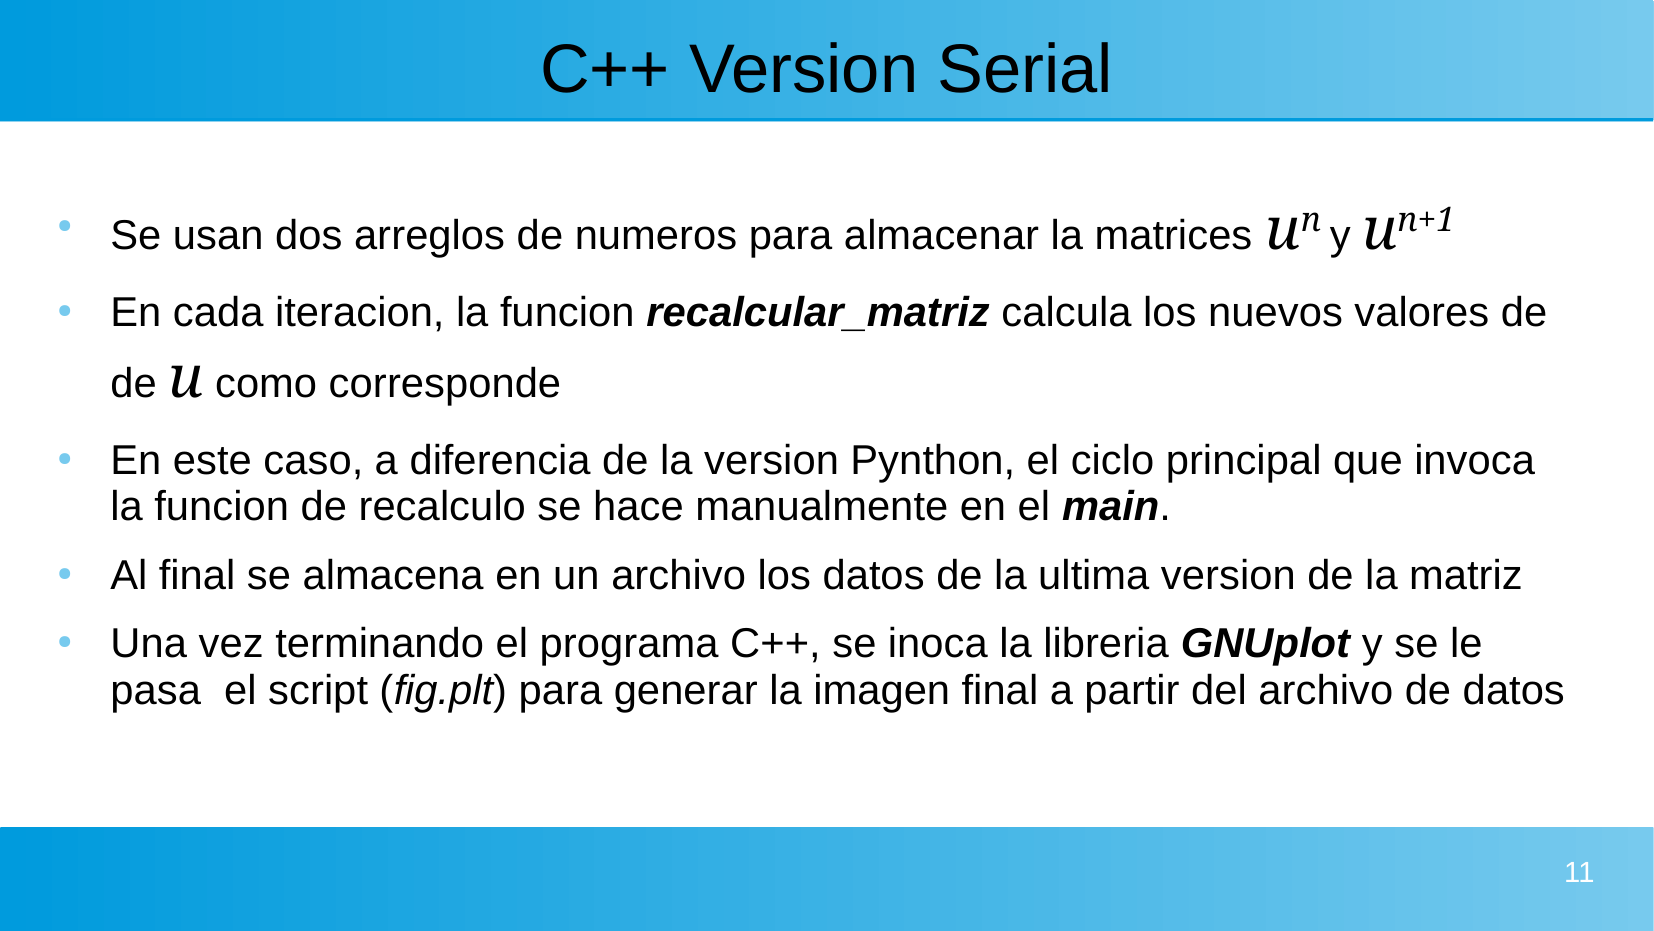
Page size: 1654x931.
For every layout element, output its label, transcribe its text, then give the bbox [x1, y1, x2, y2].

list Se usan dos arreglos de numeros para almacenar la matrices un y un+1 En cada iteracion, la funcion recalcular_matriz calcula los nuevos valores de de u como corresponde En este caso, a diferencia de la version Pynthon, el ciclo principal que invoca la funcion de recalculo se hace manualmente en el main. Al final se almacena en un archivo los datos de la ultima version de la matriz Una vez terminando el programa C++, se inoca la libreria GNUplot y se le pasa el script (fig.plt) para generar la imagen final a partir del archivo de datos [39, 187, 1576, 751]
title C++ Version Serial [59, 29, 1595, 108]
